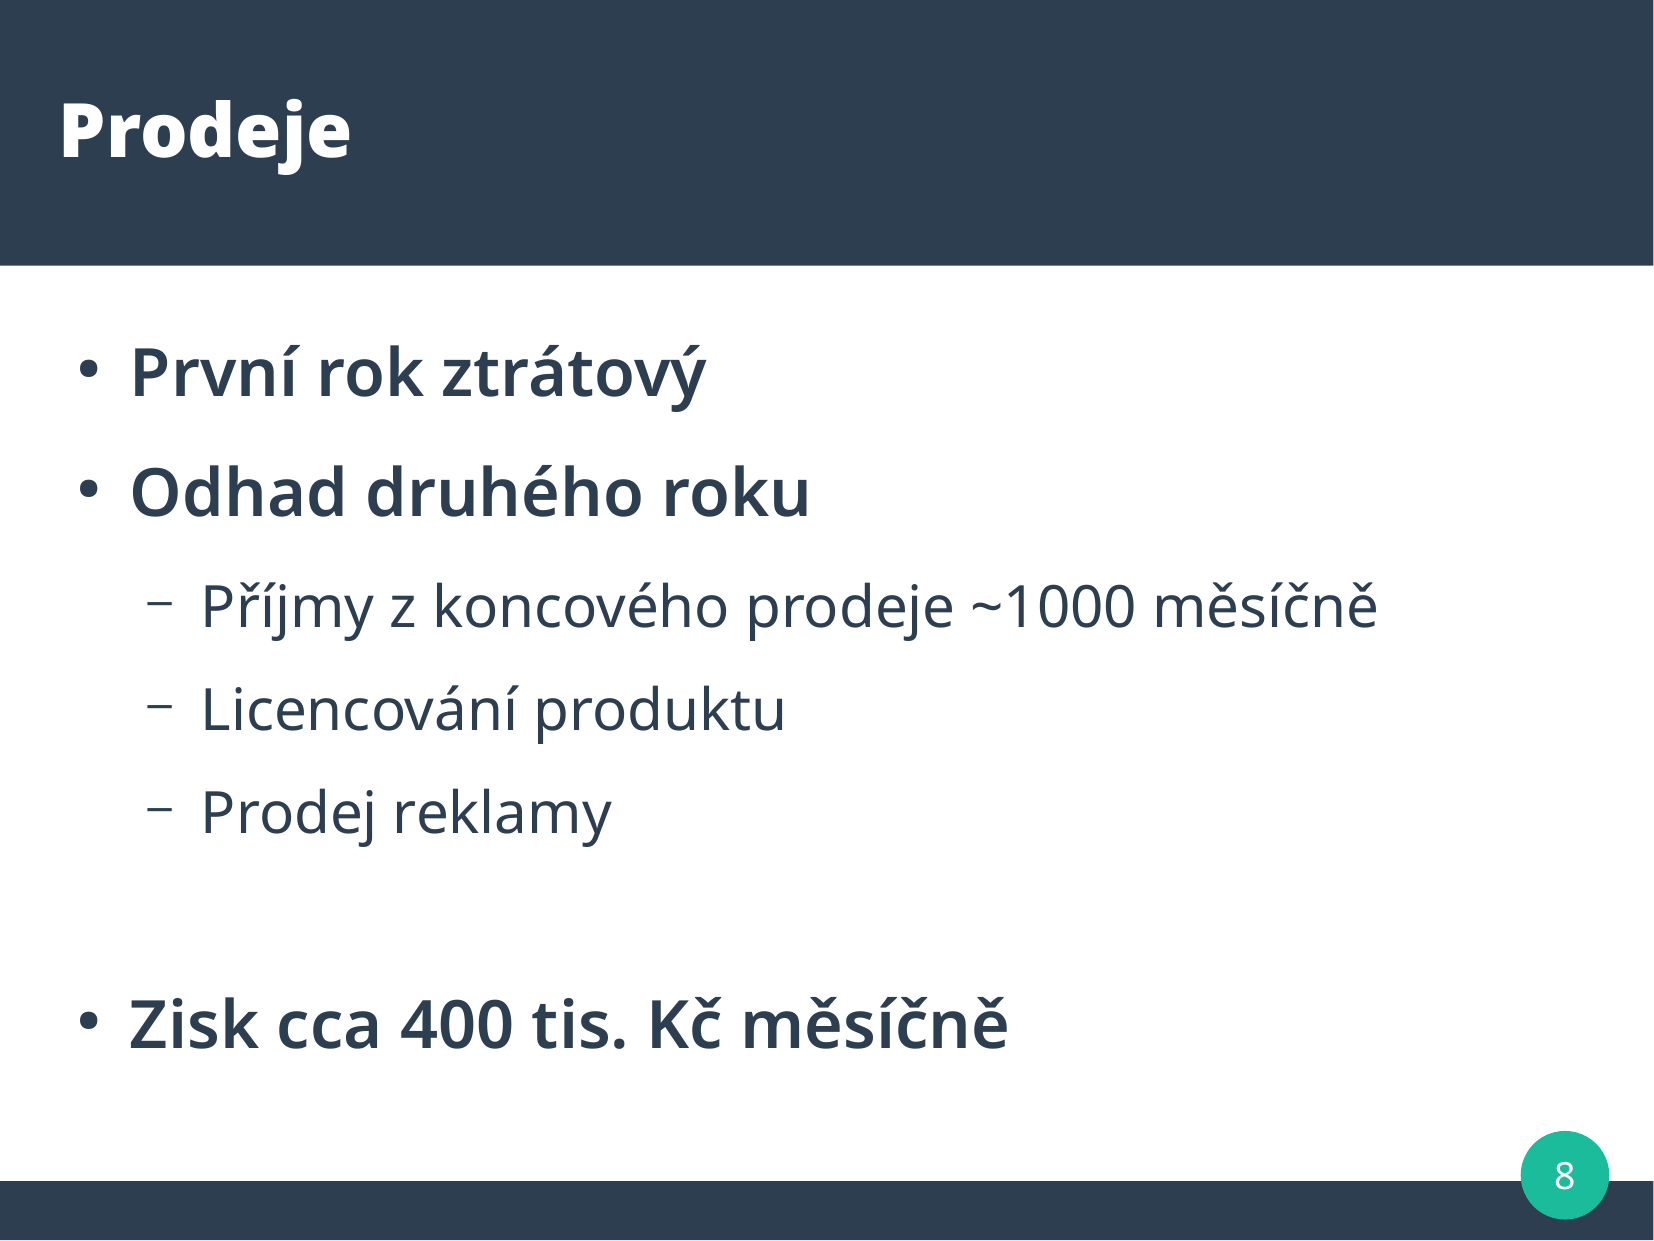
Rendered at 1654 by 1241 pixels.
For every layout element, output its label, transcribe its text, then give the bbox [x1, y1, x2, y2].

list První rok ztrátový Odhad druhého roku Příjmy z koncového prodeje ~1000 měsíčně Licencování produktu Prodej reklamy Zisk cca 400 tis. Kč měsíčně [59, 324, 1595, 1152]
title Prodeje [59, 49, 1595, 207]
